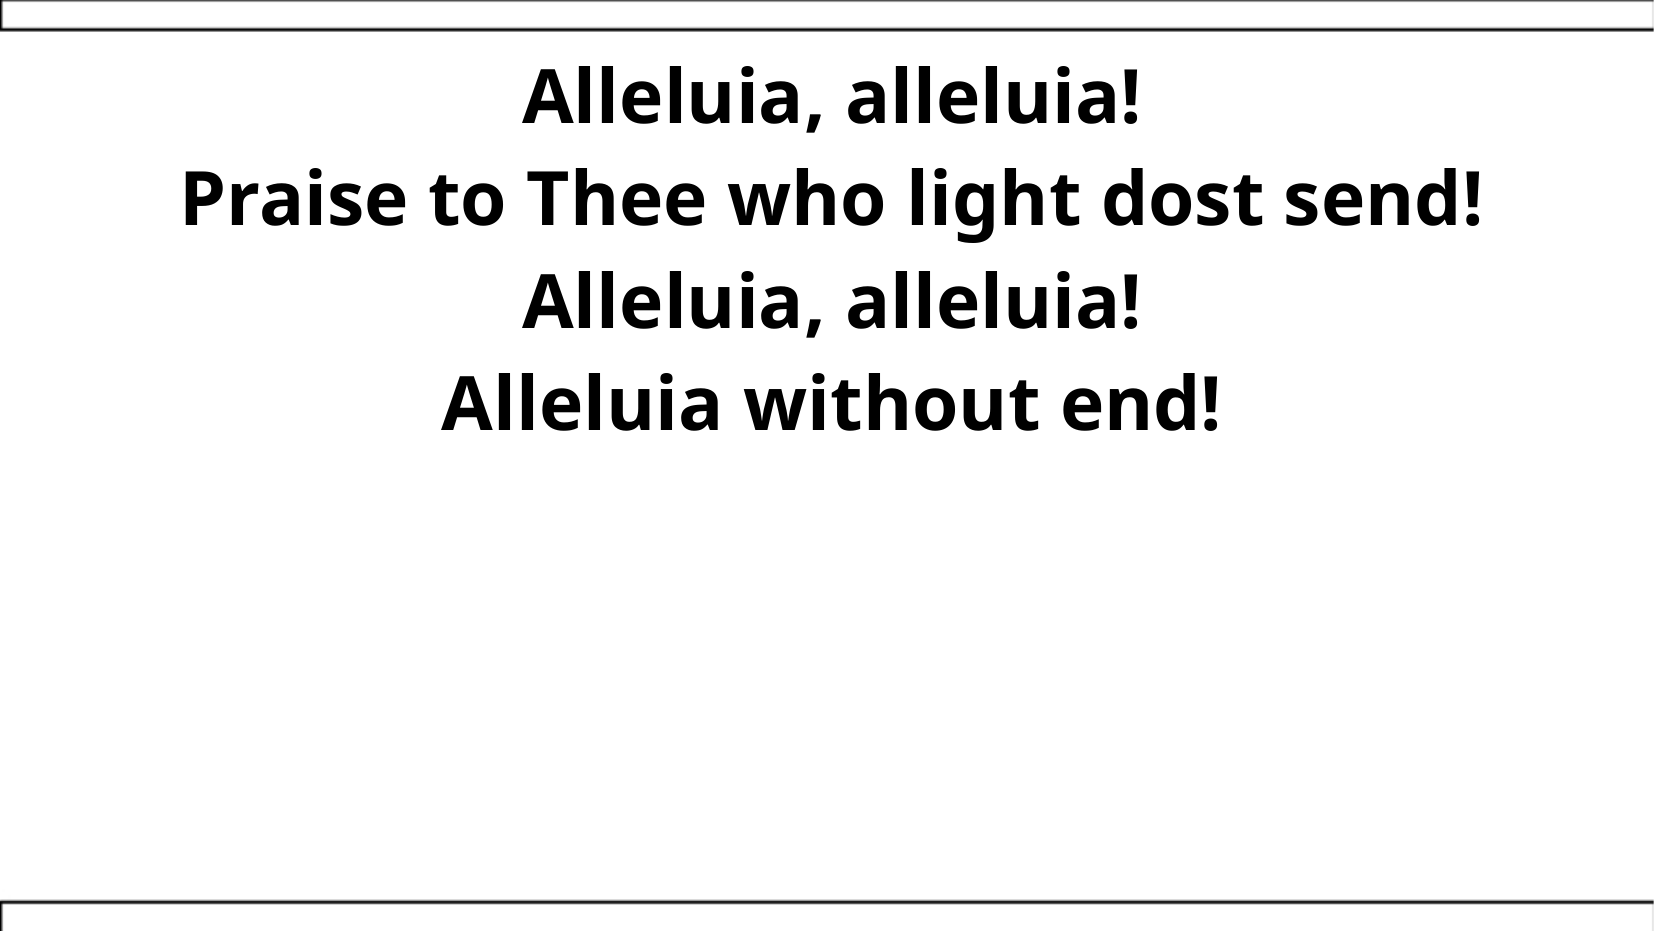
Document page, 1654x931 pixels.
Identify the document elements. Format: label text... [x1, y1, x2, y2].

picture [0, 0, 1654, 931]
text_box Alleluia, alleluia! Praise to Thee who light dost send! Alleluia, alleluia! Alleluia without end! [105, 35, 1561, 451]
